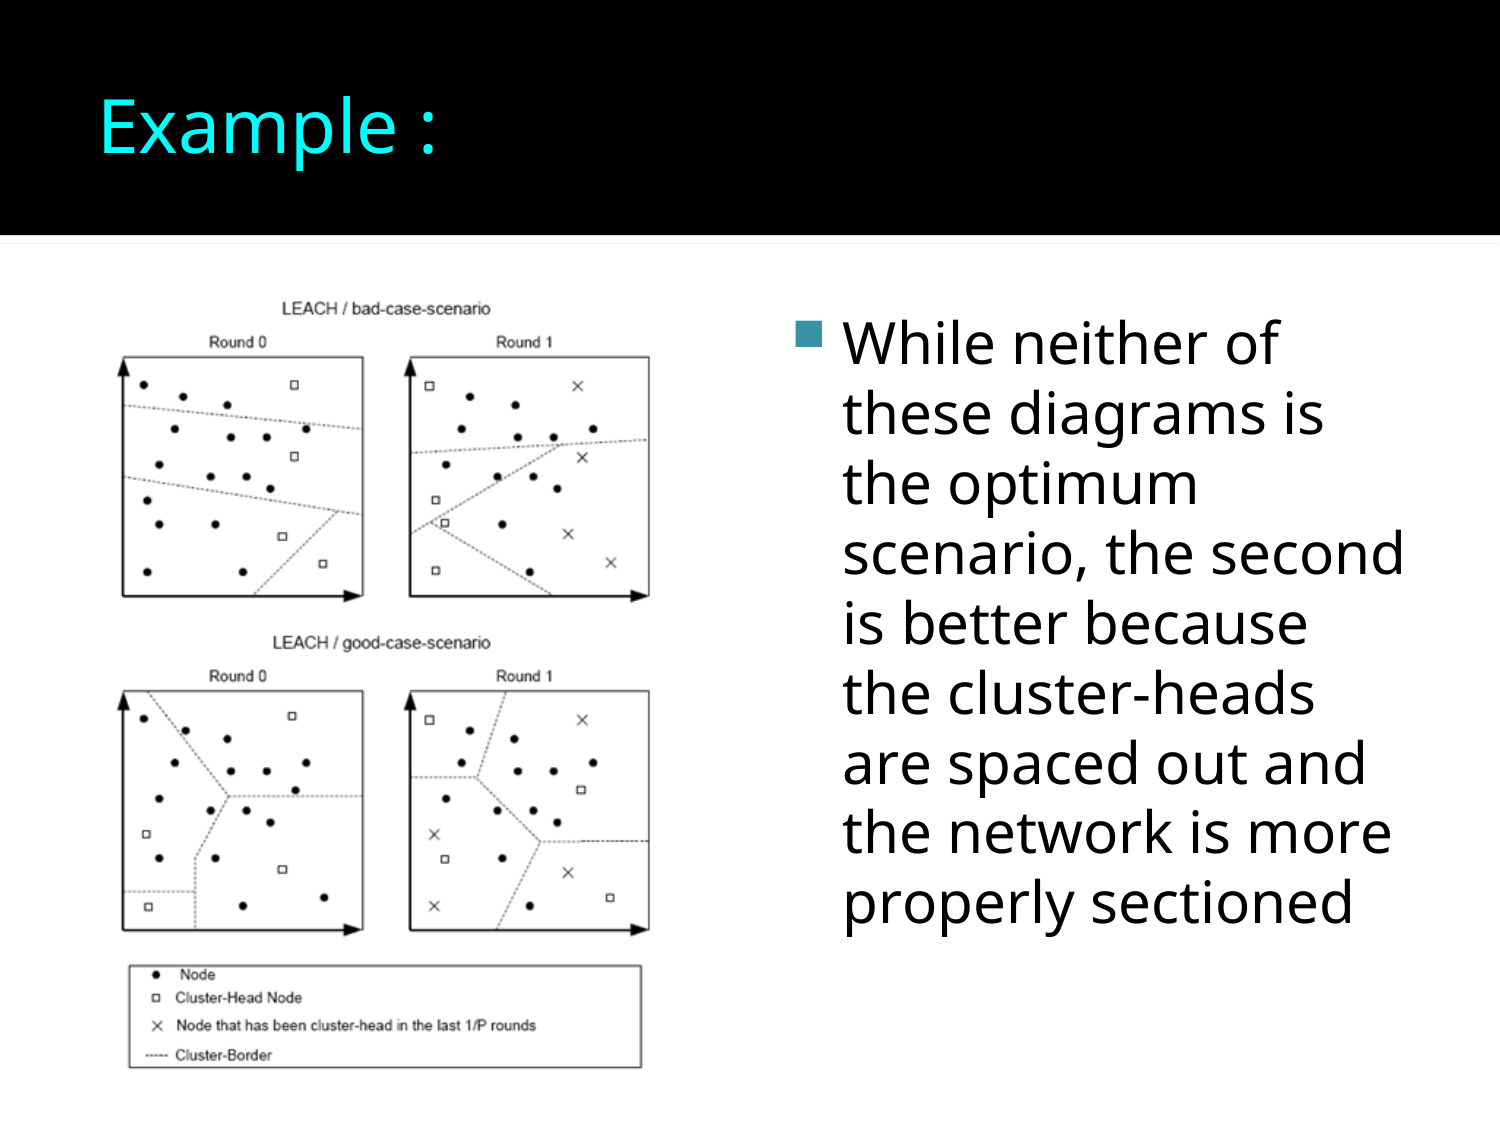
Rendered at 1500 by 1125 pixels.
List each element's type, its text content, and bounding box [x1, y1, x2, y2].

text_box Example : [82, 70, 1229, 178]
picture [87, 287, 685, 1102]
text_box While neither of these diagrams is the optimum scenario, the second is better because the cluster-heads are spaced out and the network is more properly sectioned [762, 290, 1426, 1050]
